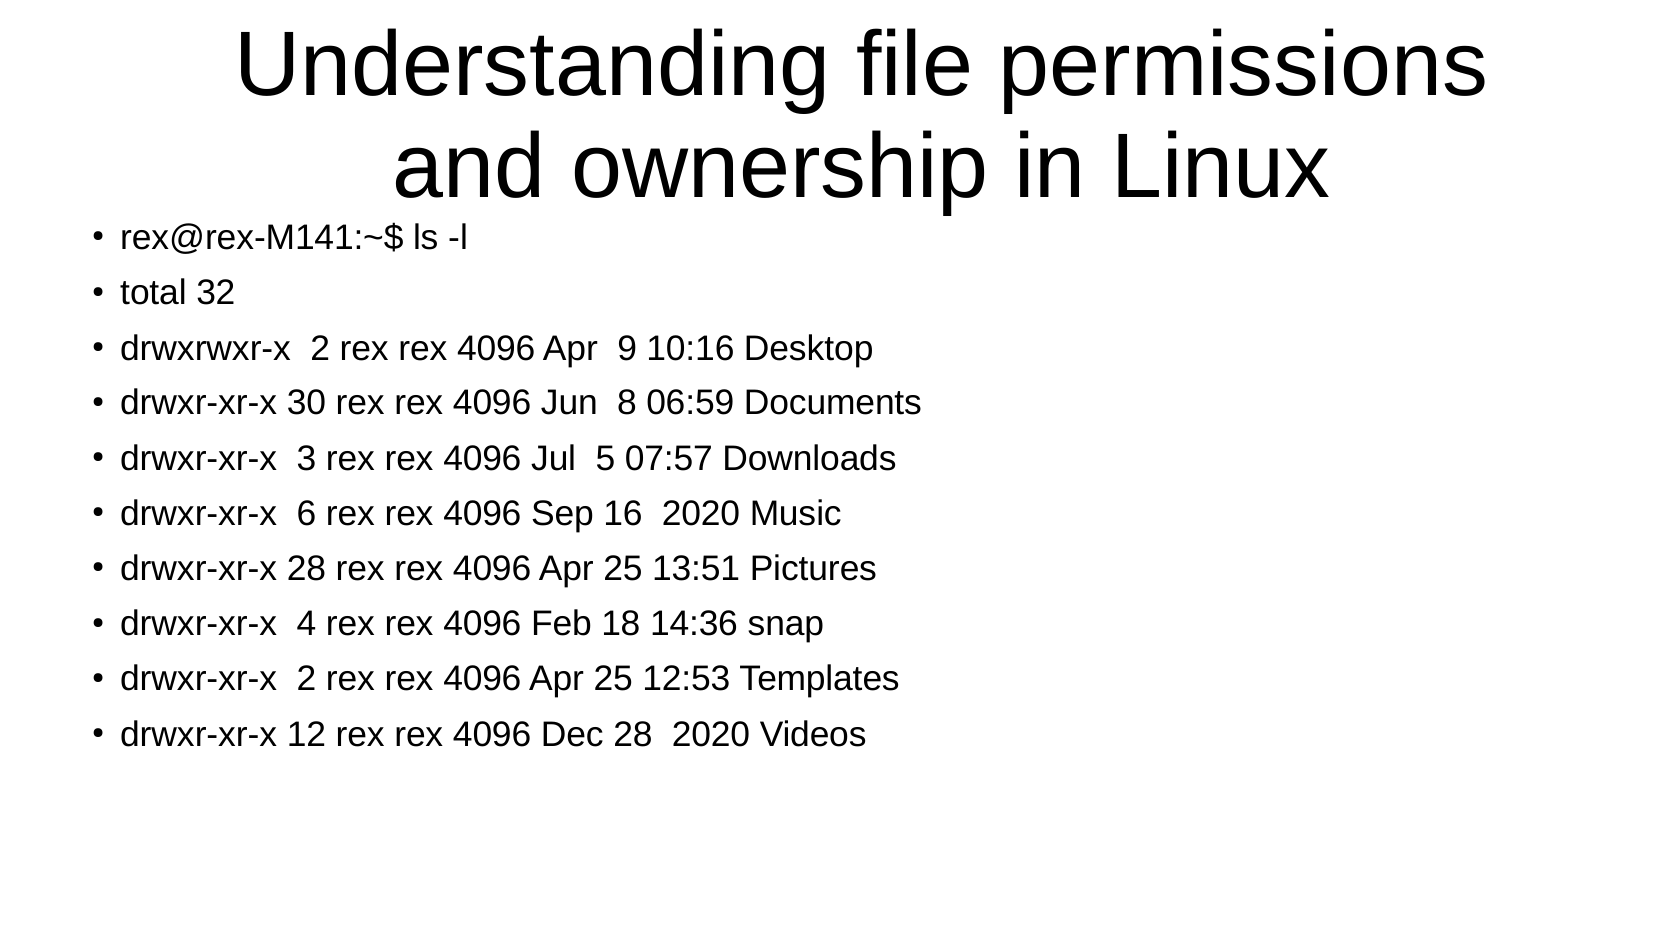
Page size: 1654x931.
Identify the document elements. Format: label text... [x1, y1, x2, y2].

title Understanding file permissions and ownership in Linux [82, 12, 1571, 217]
list rex@rex-M141:~$ ls -l total 32 drwxrwxr-x 2 rex rex 4096 Apr 9 10:16 Desktop drwxr-xr-x 30 rex rex 4096 Jun 8 06:59 Documents drwxr-xr-x 3 rex rex 4096 Jul 5 07:57 Downloads drwxr-xr-x 6 rex rex 4096 Sep 16 2020 Music drwxr-xr-x 28 rex rex 4096 Apr 25 13:51 Pictures drwxr-xr-x 4 rex rex 4096 Feb 18 14:36 snap drwxr-xr-x 2 rex rex 4096 Apr 25 12:53 Templates drwxr-xr-x 12 rex rex 4096 Dec 28 2020 Videos [82, 217, 1571, 758]
